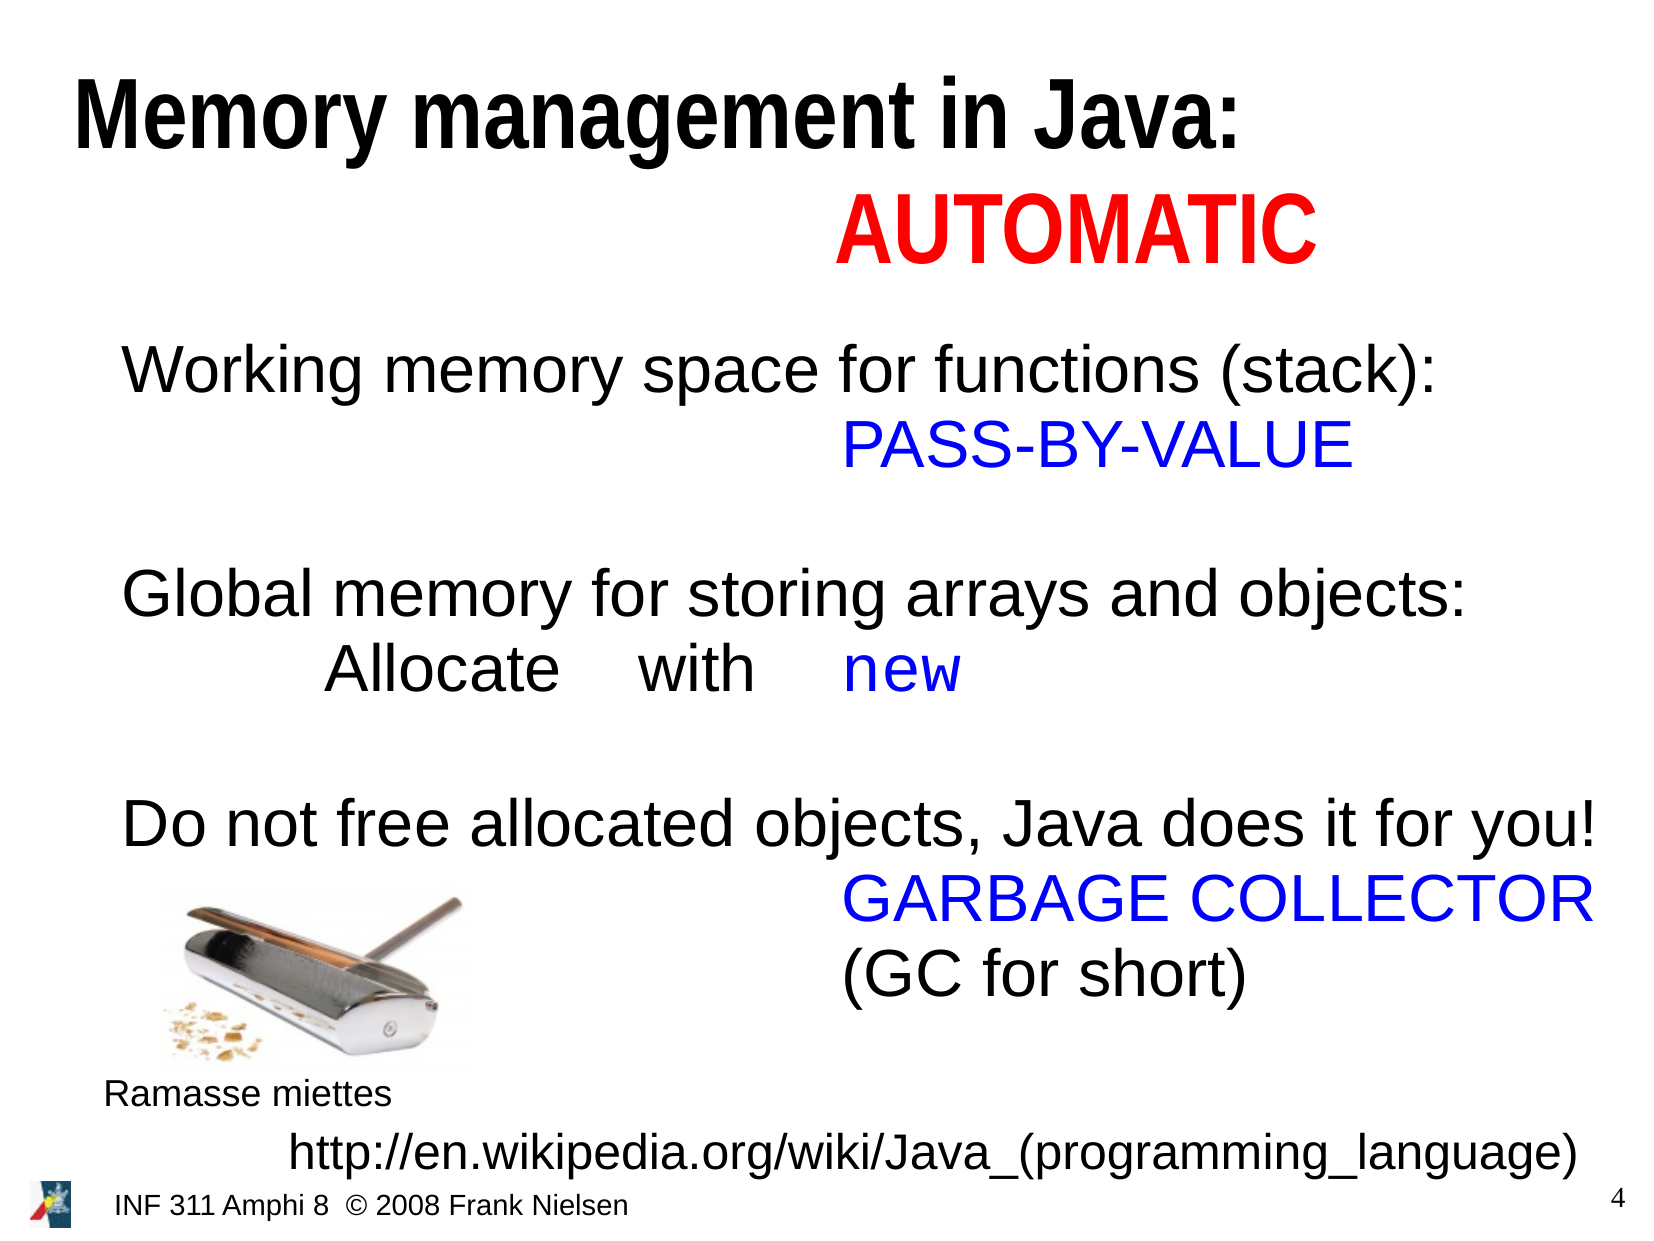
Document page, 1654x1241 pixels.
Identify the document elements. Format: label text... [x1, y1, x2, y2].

picture [29, 1181, 71, 1228]
text_box Ramasse miettes [88, 1065, 408, 1123]
text_box http://en.wikipedia.org/wiki/Java_(programming_language) [273, 1116, 1595, 1188]
text_box Working memory space for functions (stack): PASS-BY-VALUE Global memory for storing arrays and objects: Allocate with new Do not free allocated objects, Java does it for you! GARBAGE COLLECTOR (GC for short) [88, 324, 1639, 1019]
text_box Memory management in Java: AUTOMATIC [59, 48, 1331, 292]
picture [159, 885, 473, 1071]
